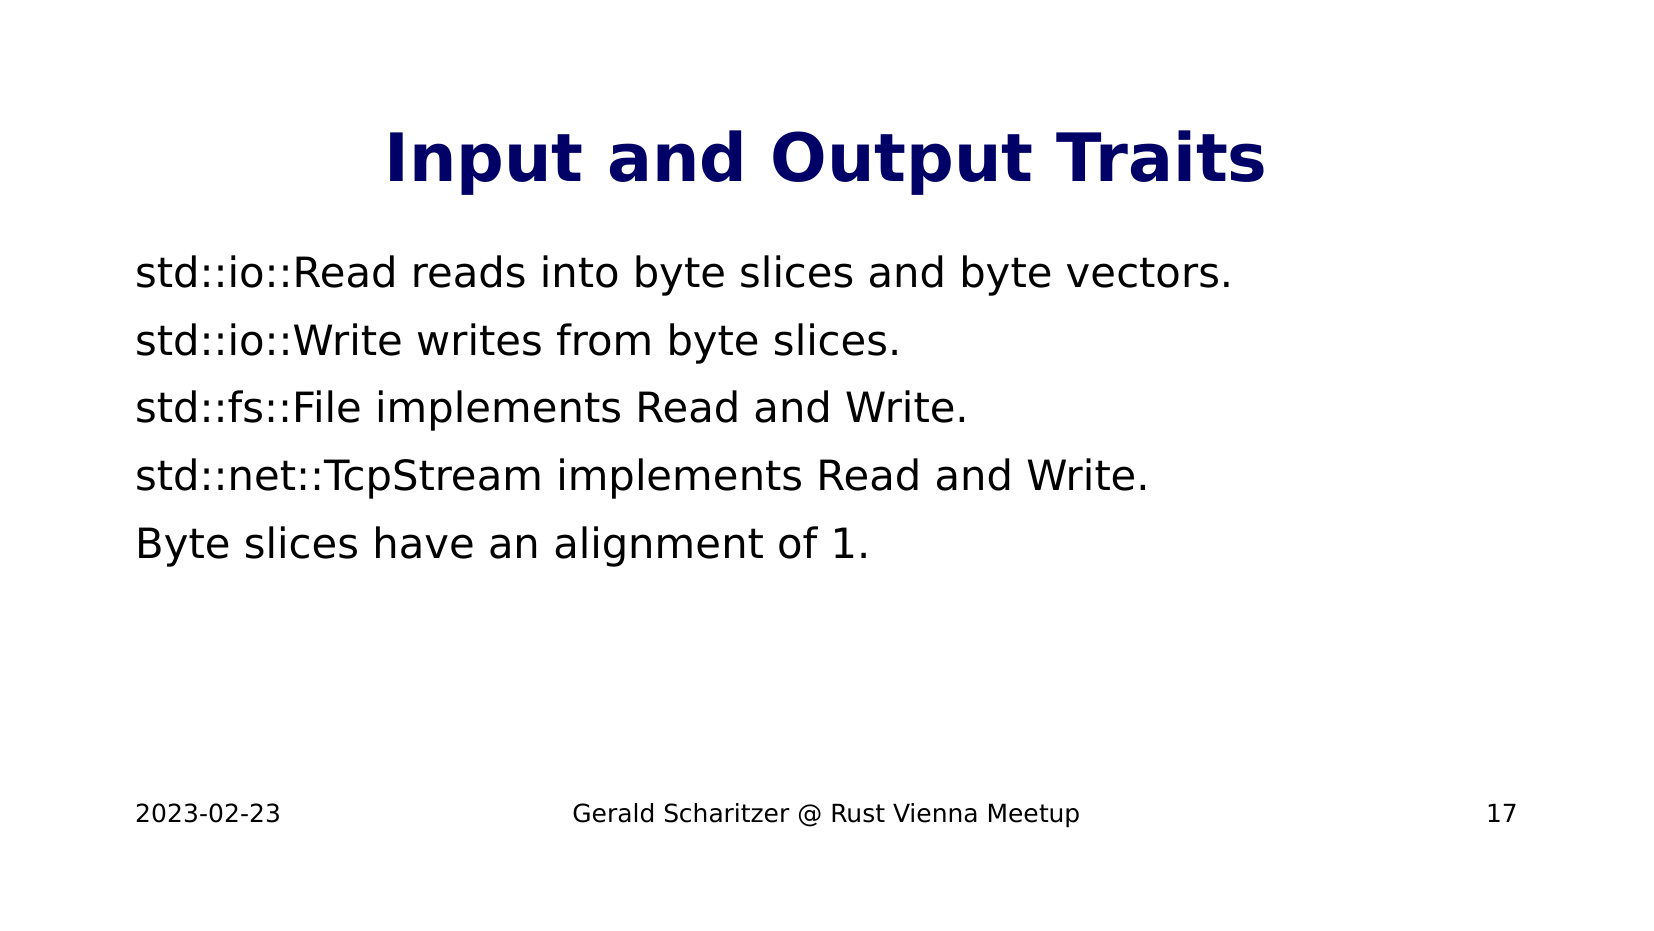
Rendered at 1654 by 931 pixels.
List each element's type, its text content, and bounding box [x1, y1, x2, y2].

list std::io::Read reads into byte slices and byte vectors. std::io::Write writes from byte slices. std::fs::File implements Read and Write. std::net::TcpStream implements Read and Write. Byte slices have an alignment of 1. [135, 248, 1519, 721]
title Input and Output Traits [135, 82, 1519, 235]
